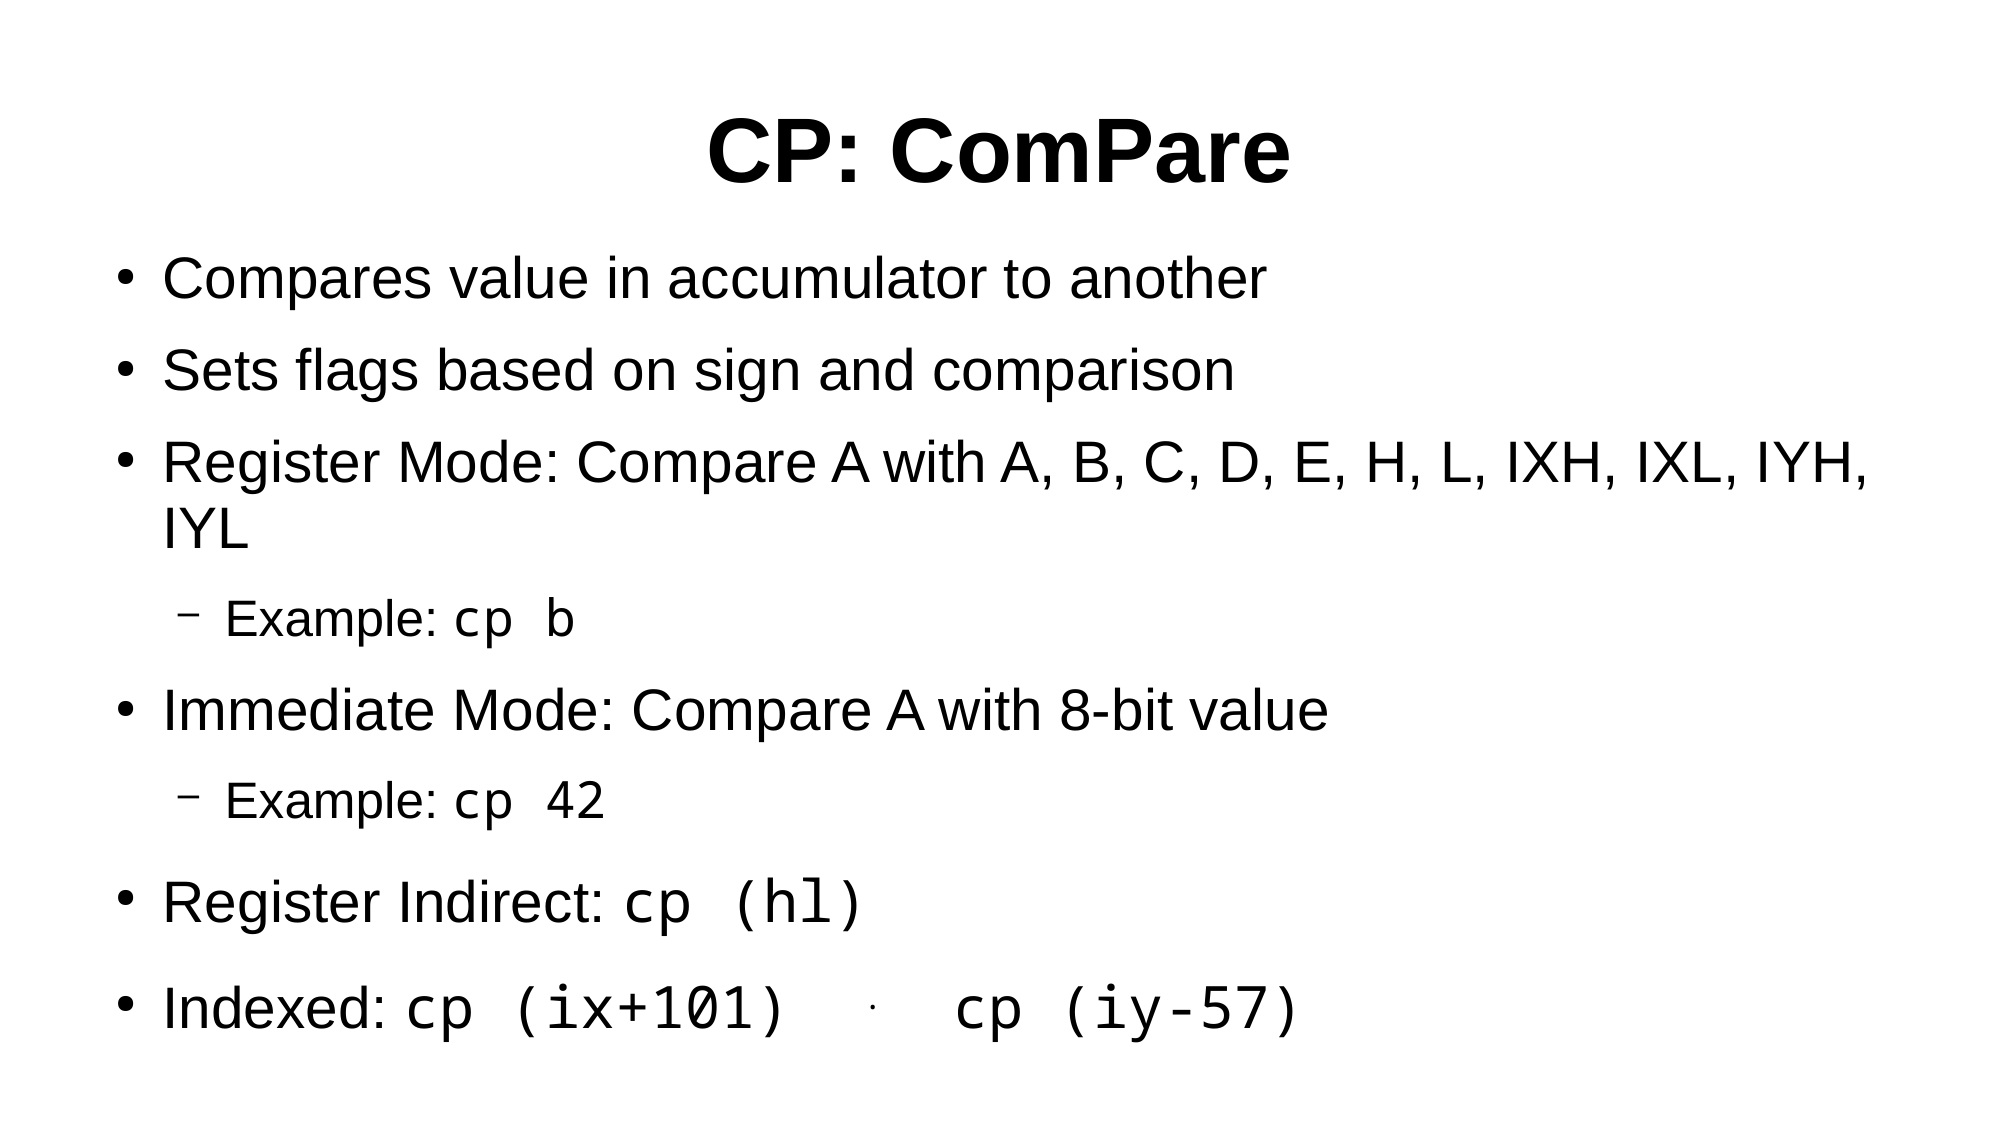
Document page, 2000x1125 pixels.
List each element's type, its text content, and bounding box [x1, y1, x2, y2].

list Compares value in accumulator to another Sets flags based on sign and comparison Register Mode: Compare A with A, B, C, D, E, H, L, IXH, IXL, IYH, IYL Example: cp b Immediate Mode: Compare A with 8-bit value Example: cp 42 Register Indirect: cp (hl) Indexed: cp (ix+101) . cp (iy-57) [99, 245, 1935, 1048]
title CP: ComPare [137, 42, 1862, 245]
